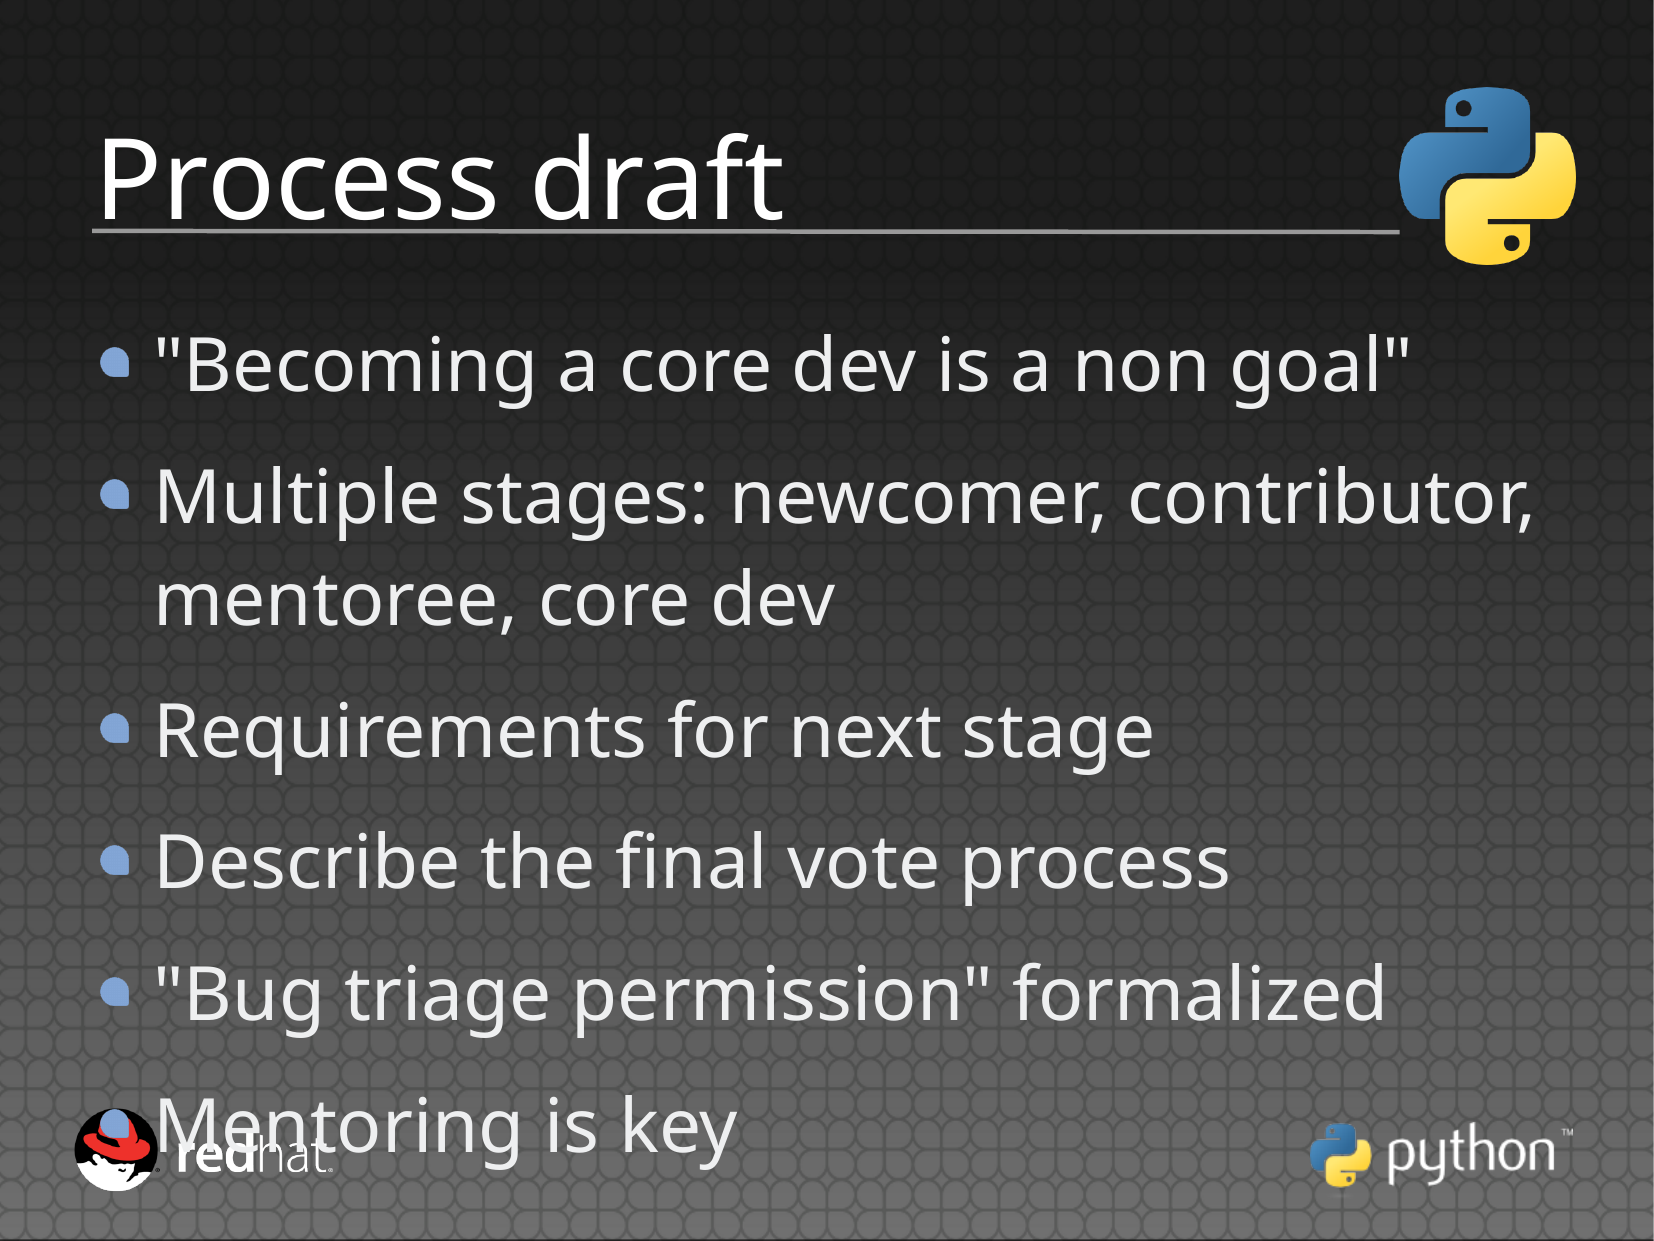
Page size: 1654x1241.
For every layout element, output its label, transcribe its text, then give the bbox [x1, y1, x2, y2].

title Process draft [94, 100, 1426, 251]
picture [0, 0, 1654, 1241]
list "Becoming a core dev is a non goal" Multiple stages: newcomer, contributor, mentoree, core dev Requirements for next stage Describe the final vote process "Bug triage permission" formalized Mentoring is key [82, 311, 1571, 1051]
